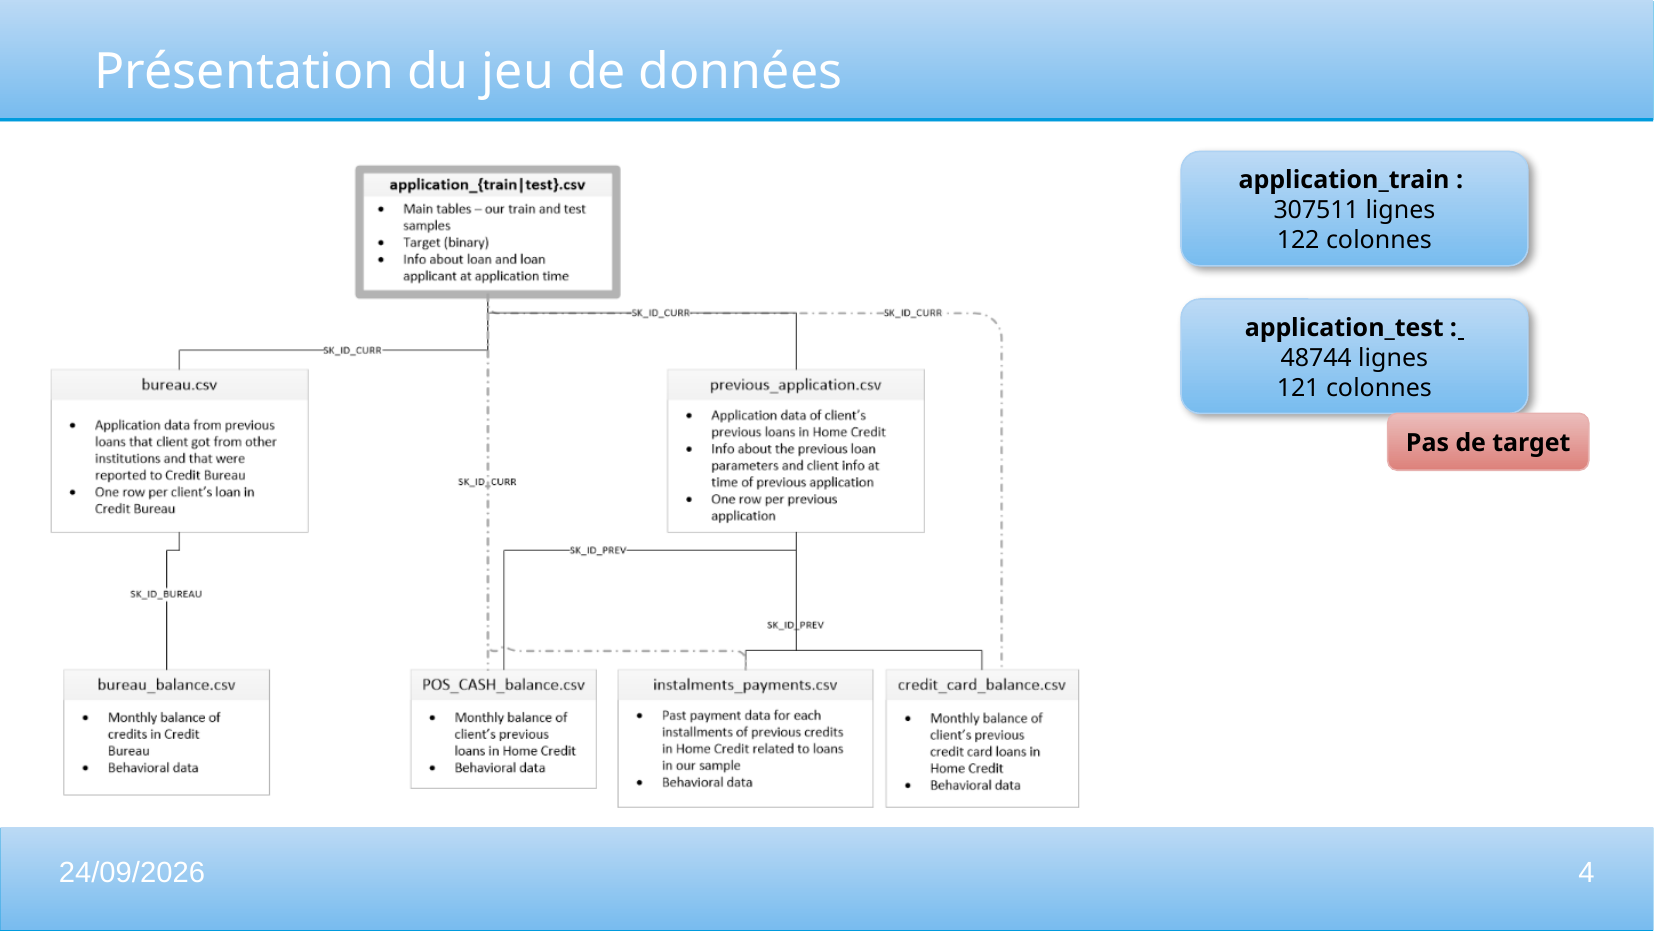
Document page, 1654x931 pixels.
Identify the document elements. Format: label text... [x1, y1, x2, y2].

text_box application_train : 307511 lignes 122 colonnes [1180, 151, 1528, 266]
picture [29, 147, 1093, 819]
text_box application_test : 48744 lignes 121 colonnes [1180, 298, 1528, 414]
text_box Pas de target [1387, 413, 1589, 471]
title Présentation du jeu de données [59, 29, 1595, 108]
